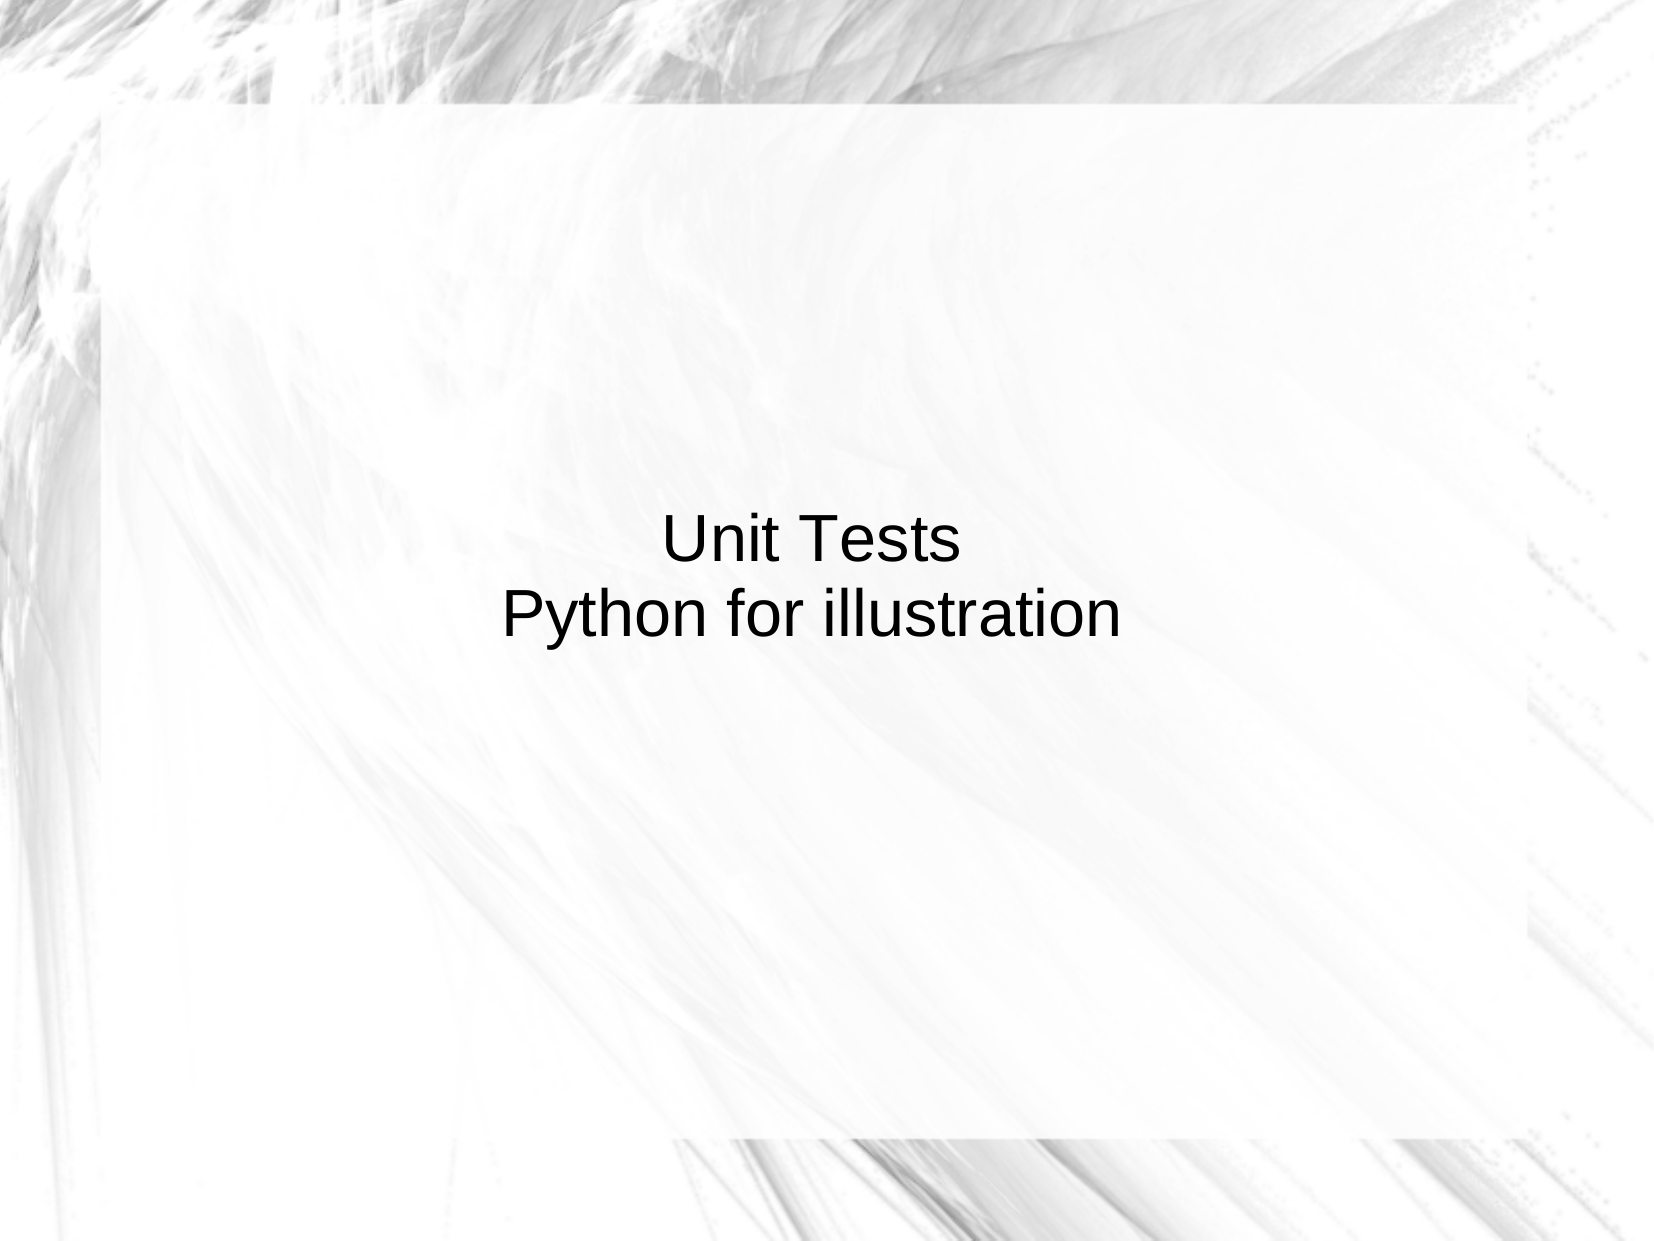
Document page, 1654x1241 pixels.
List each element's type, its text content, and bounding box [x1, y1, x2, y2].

picture [0, 0, 1654, 1241]
subtitle Unit Tests Python for illustration [118, 112, 1506, 1039]
